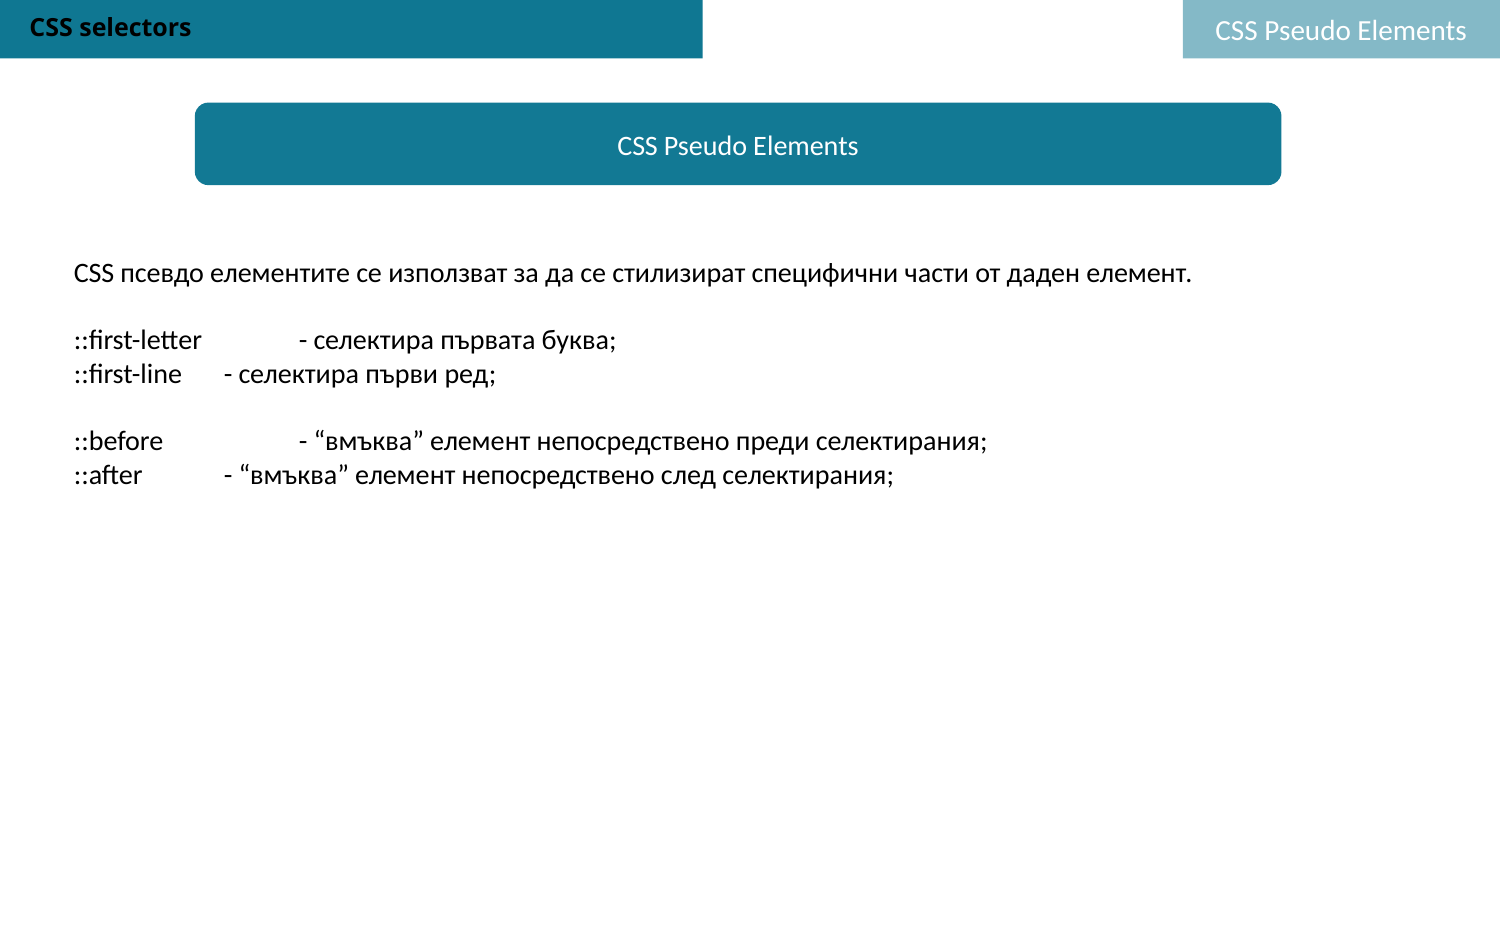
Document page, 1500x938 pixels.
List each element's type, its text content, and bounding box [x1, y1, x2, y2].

text_box CSS Pseudo Elements [1182, 0, 1500, 59]
text_box CSS Pseudo Elements [194, 102, 1282, 186]
text_box CSS псевдо елементите се използват за да се стилизират специфични части от даден елемент. ::first-letter - селектира първата буква; ::first-line - селектира първи ред; ::before - “вмъква” елемент непосредствено преди селектирания; ::after - “вмъква” елемент непосредствено след селектирания; [58, 246, 1418, 532]
text_box [0, 0, 703, 59]
text_box CSS selectors [14, 4, 691, 49]
